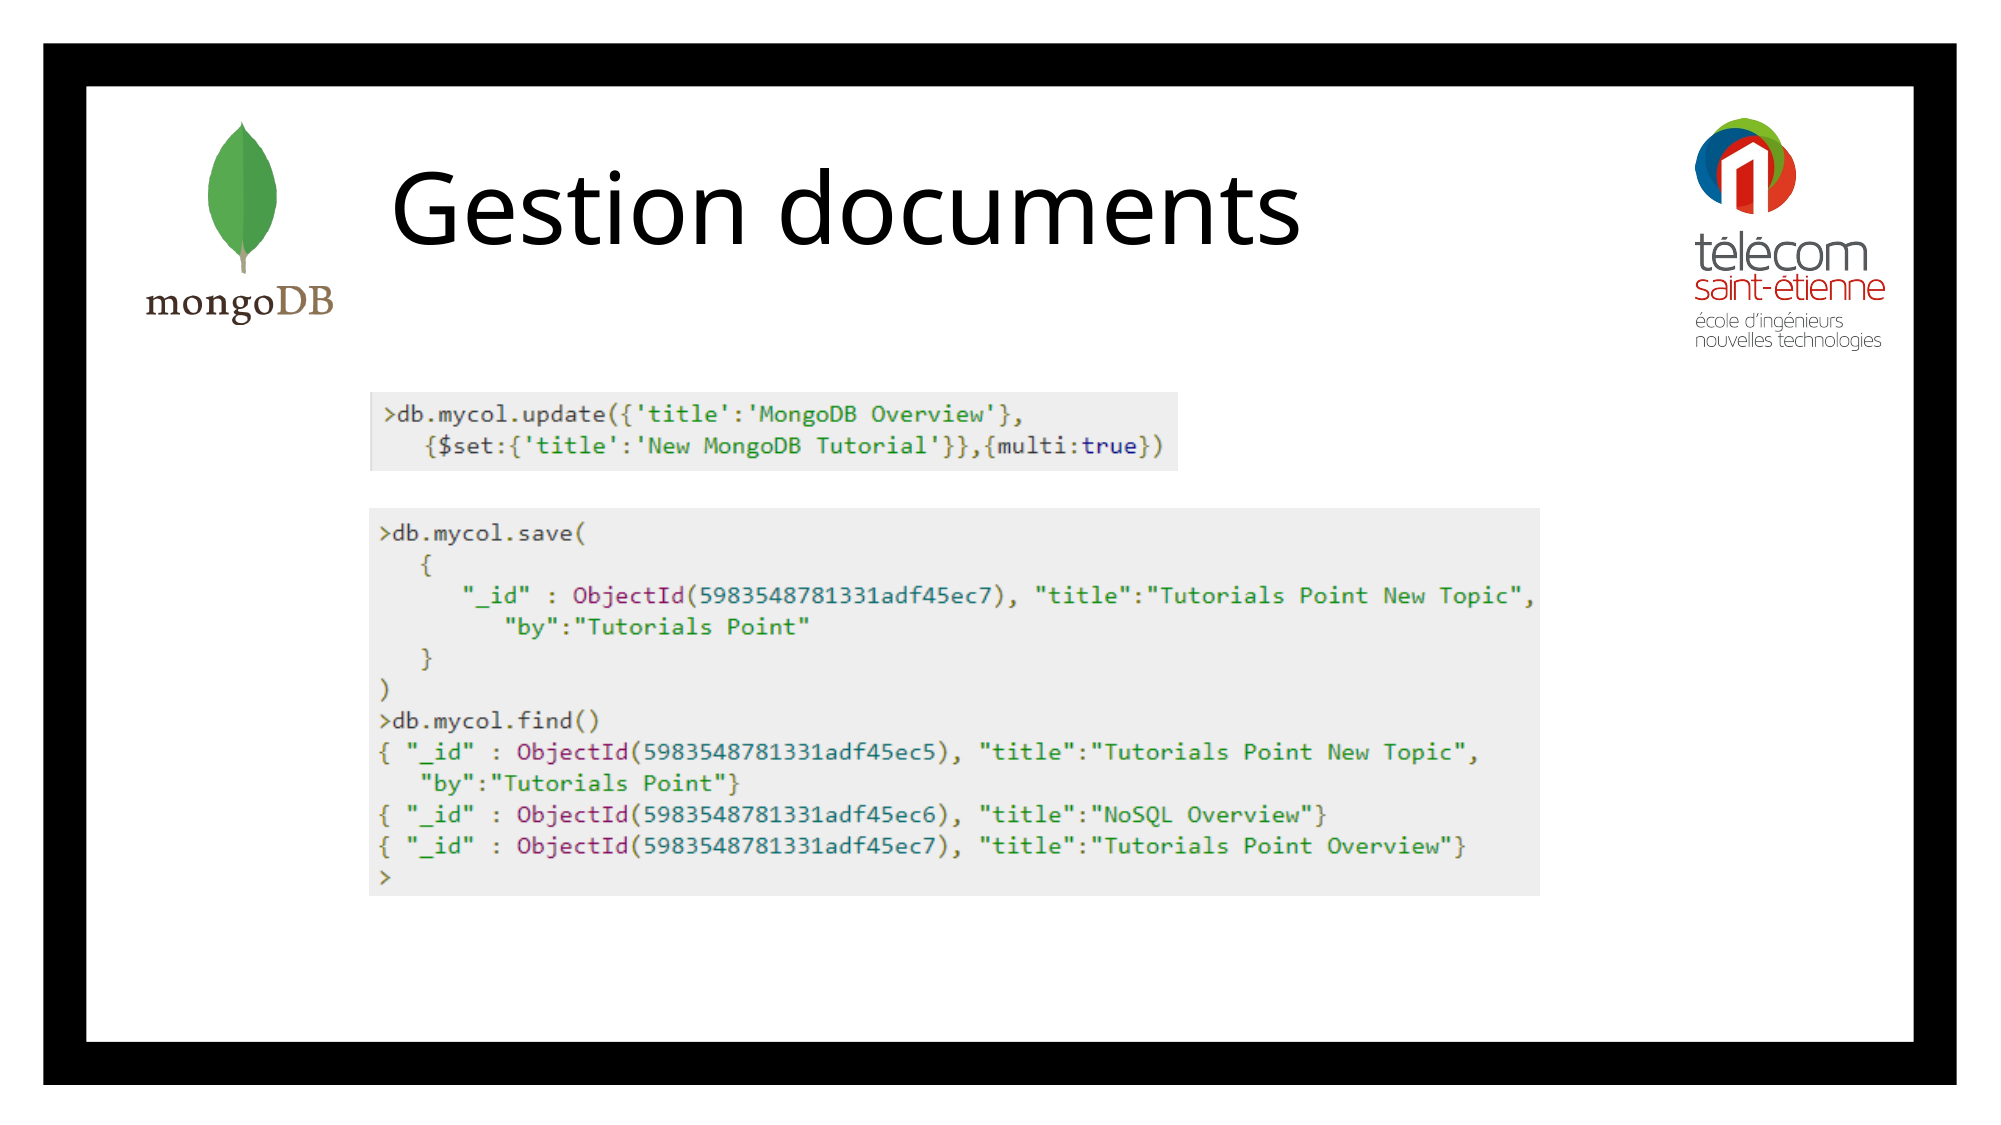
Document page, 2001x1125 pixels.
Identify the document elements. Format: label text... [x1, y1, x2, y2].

picture [145, 121, 333, 325]
picture [369, 392, 1178, 471]
title Gestion documents [369, 138, 1849, 304]
picture [1695, 118, 1885, 351]
picture [369, 508, 1540, 896]
picture [1715, 134, 1730, 138]
